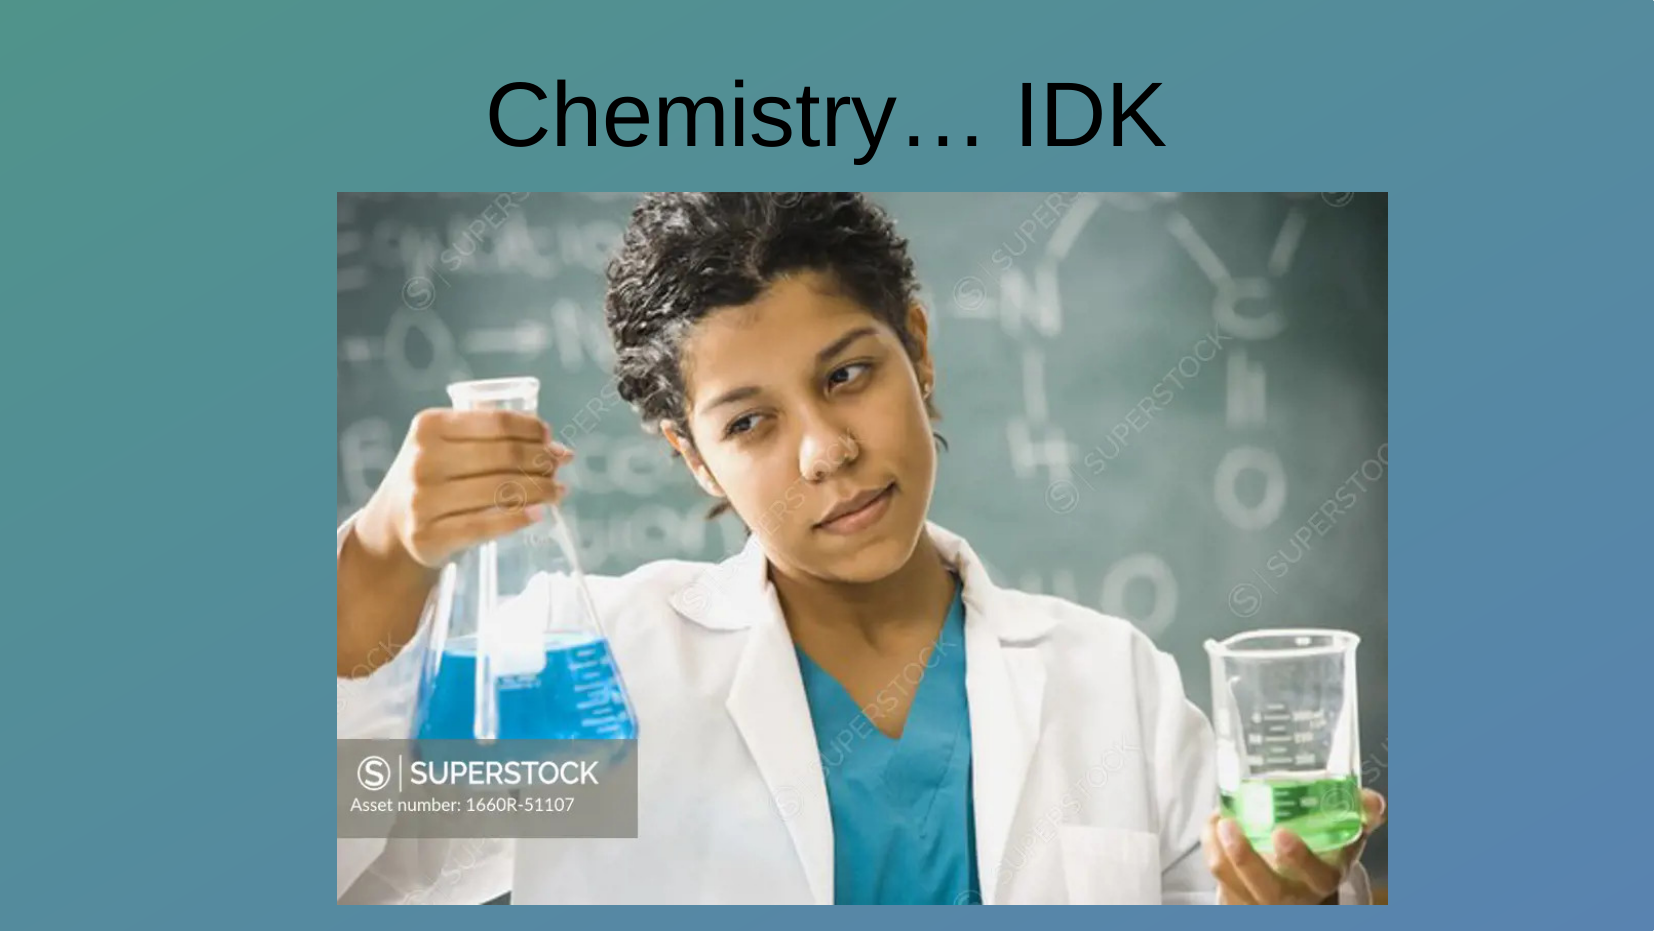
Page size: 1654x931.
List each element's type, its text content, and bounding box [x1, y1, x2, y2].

title Chemistry… IDK [82, 37, 1571, 193]
picture [337, 192, 1388, 905]
